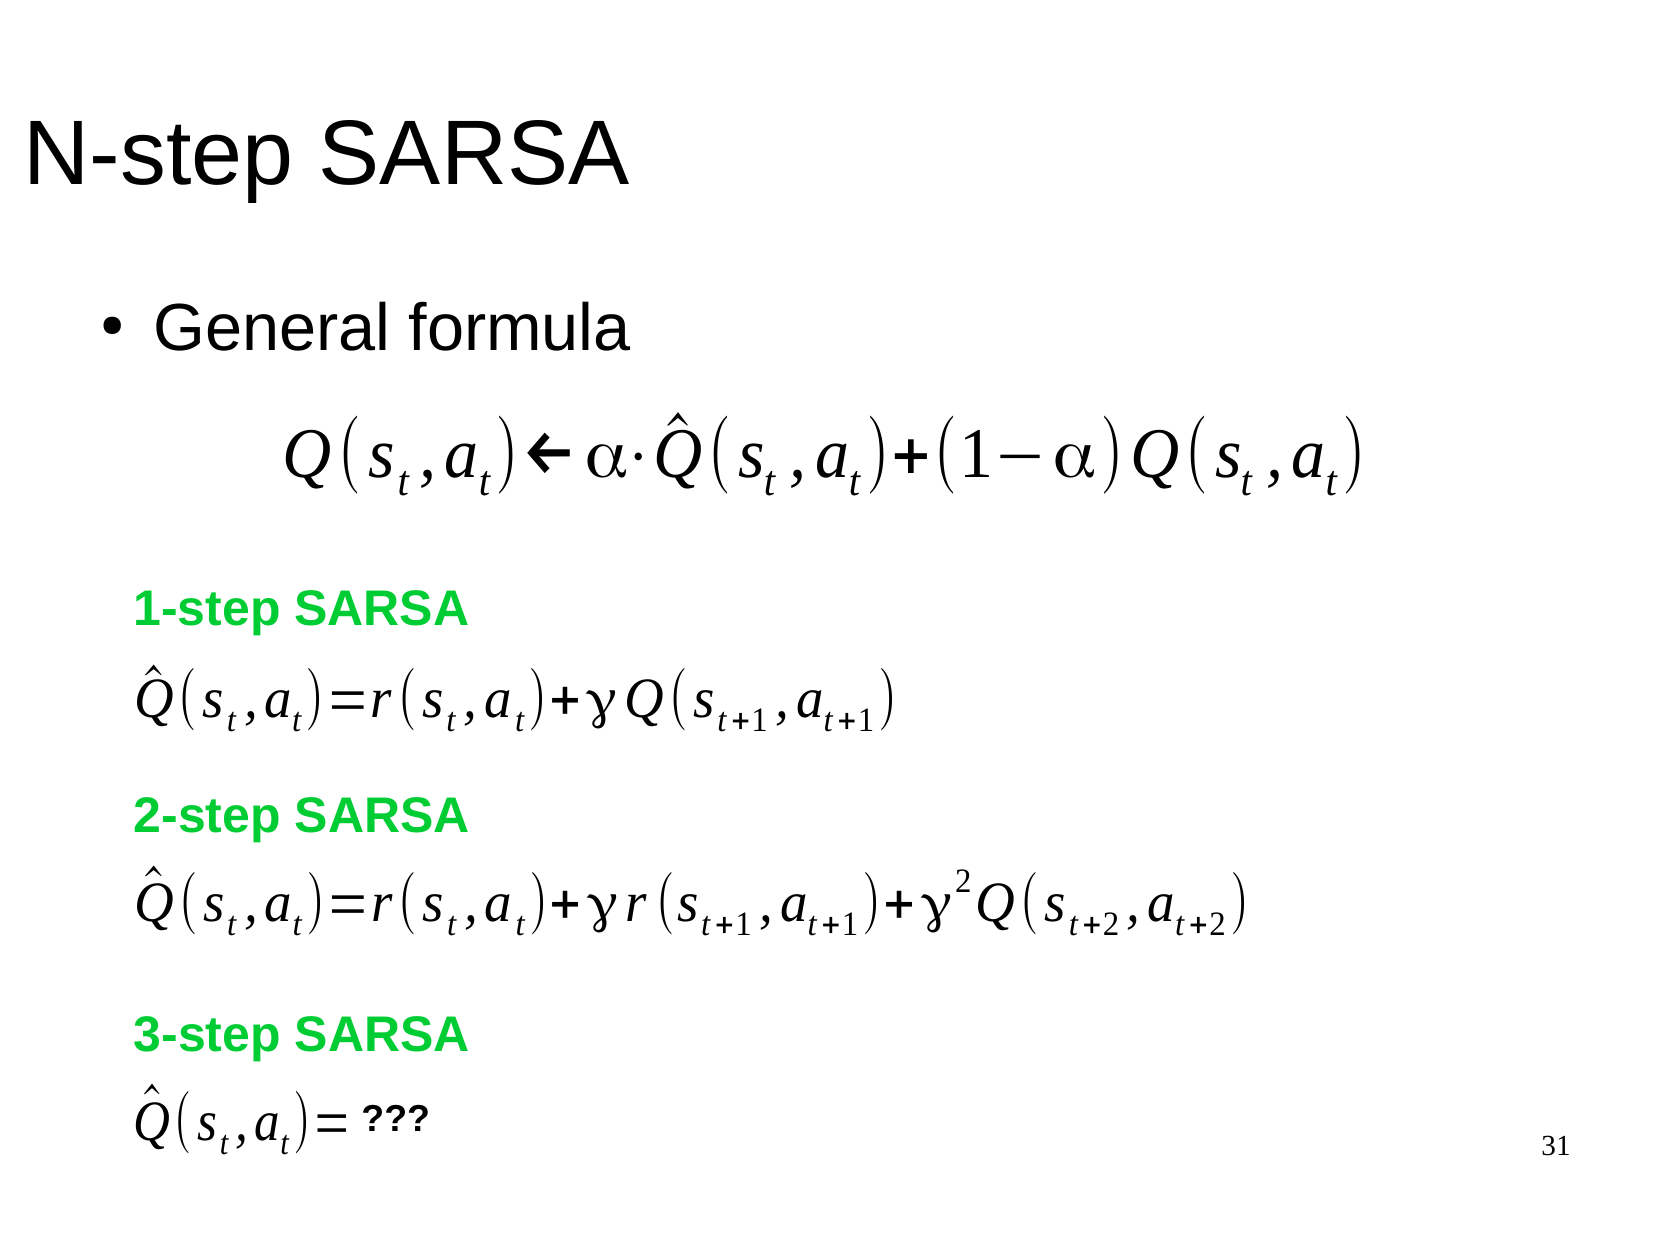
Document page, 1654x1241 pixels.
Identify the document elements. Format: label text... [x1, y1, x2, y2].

text_box 1-step SARSA [118, 573, 485, 645]
text_box 2-step SARSA [118, 779, 485, 851]
title N-step SARSA [23, 49, 1512, 257]
text_box ??? [346, 1082, 1515, 1155]
chart [120, 659, 909, 739]
text_box 3-step SARSA [118, 998, 485, 1070]
chart [120, 860, 1261, 942]
chart [120, 1079, 1509, 1161]
list General formula [82, 290, 1571, 1010]
chart [265, 406, 1383, 505]
